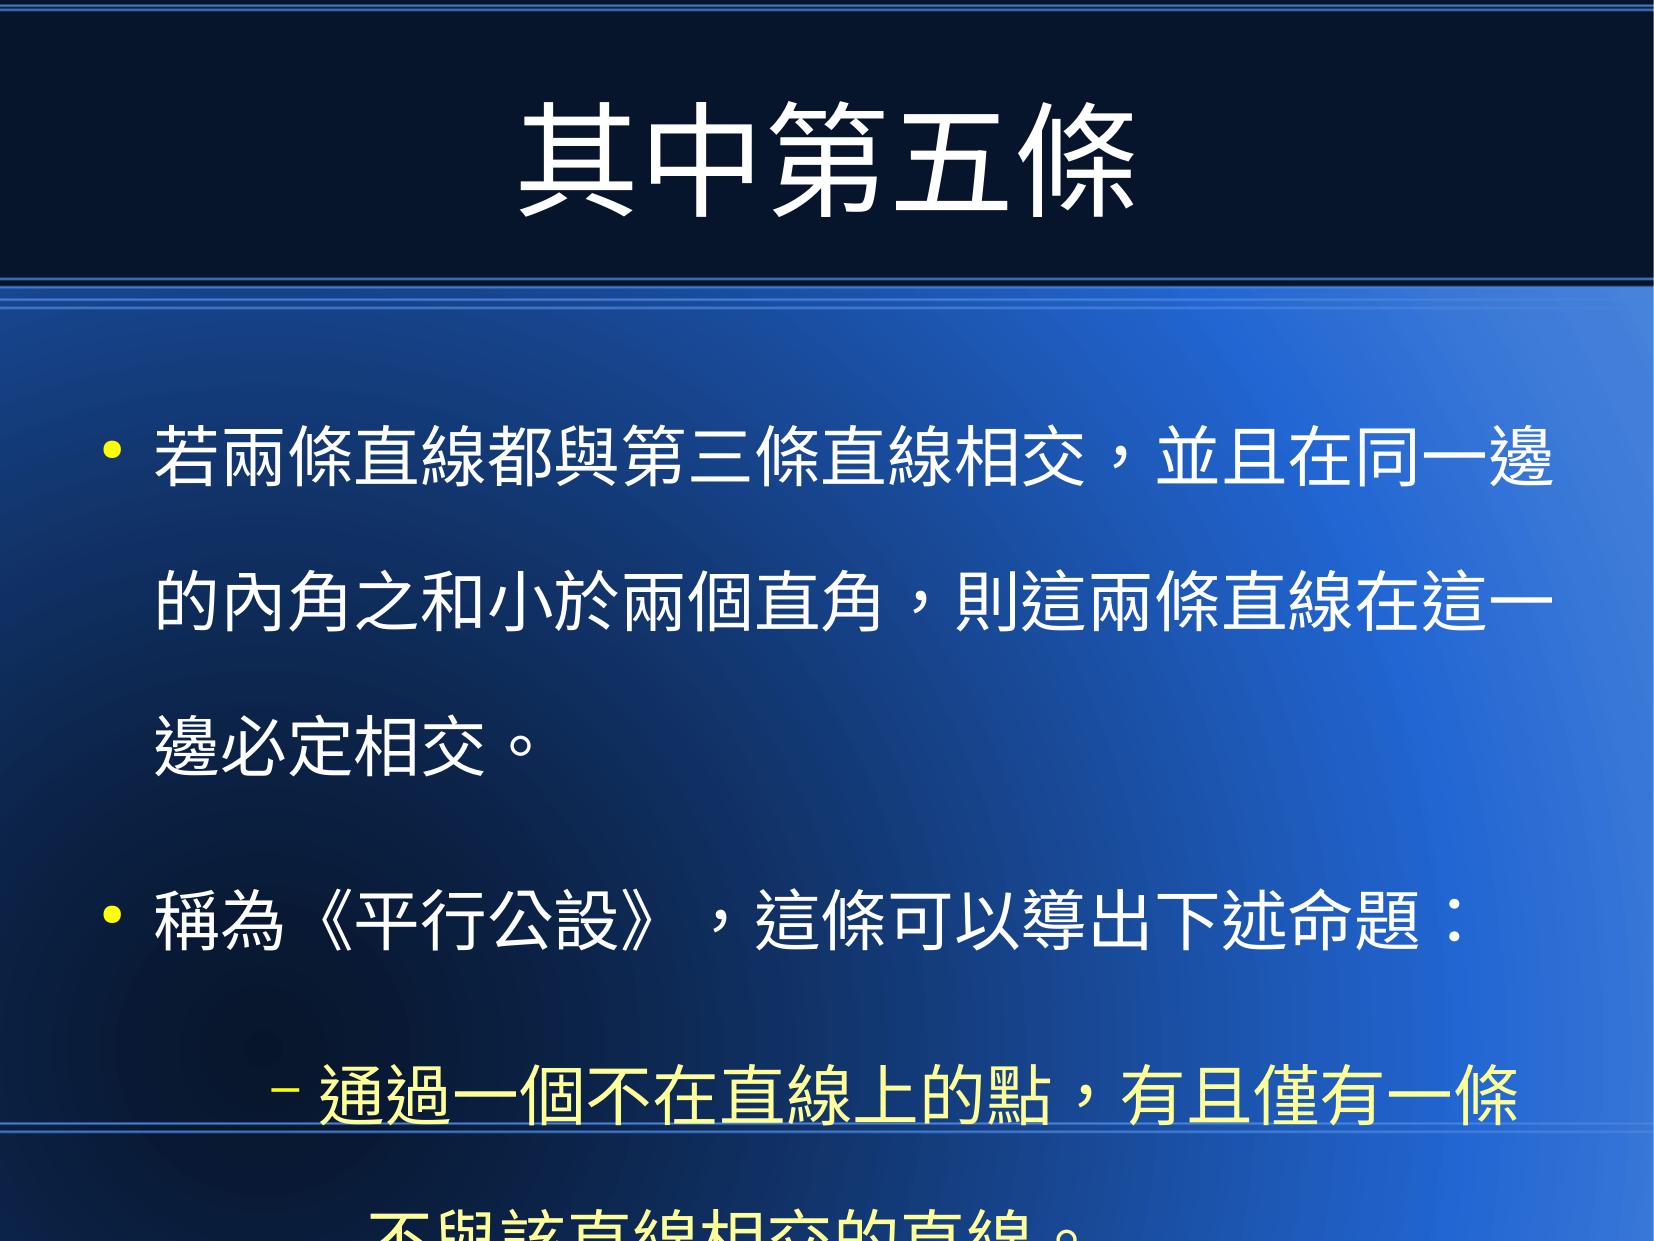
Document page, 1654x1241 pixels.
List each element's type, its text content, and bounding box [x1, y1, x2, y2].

title 其中第五條 [82, 49, 1571, 257]
list 若兩條直線都與第三條直線相交，並且在同一邊的內角之和小於兩個直角，則這兩條直線在這一邊必定相交。 稱為《平行公設》，這條可以導出下述命題： 通過一個不在直線上的點，有且僅有一條不與該直線相交的直線。 [82, 355, 1571, 1241]
picture [0, 0, 1654, 1241]
